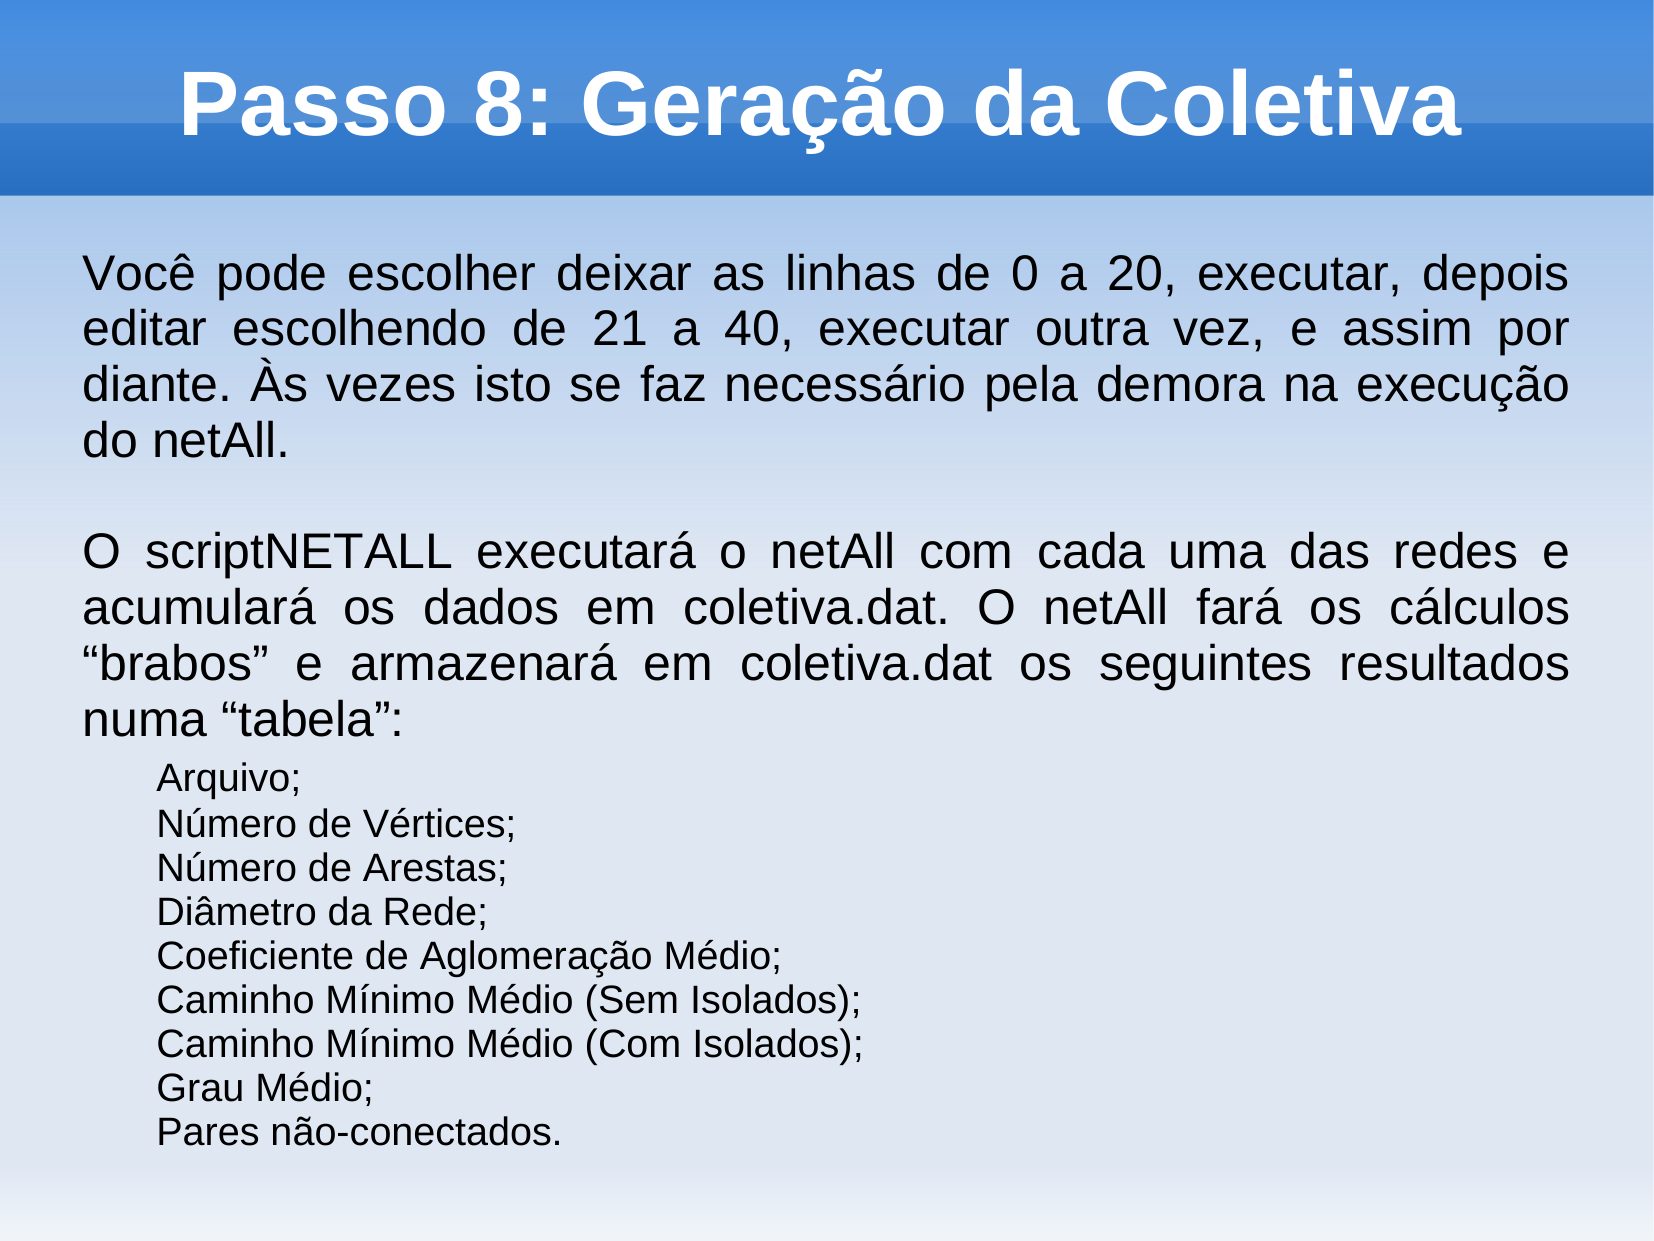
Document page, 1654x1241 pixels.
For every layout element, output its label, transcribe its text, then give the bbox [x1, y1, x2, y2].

title Passo 8: Geração da Coletiva [76, 0, 1565, 208]
picture [0, 0, 1654, 1241]
subtitle Você pode escolher deixar as linhas de 0 a 20, executar, depois editar escolhendo de 21 a 40, executar outra vez, e assim por diante. Às vezes isto se faz necessário pela demora na execução do netAll. O scriptNETALL executará o netAll com cada uma das redes e acumulará os dados em coletiva.dat. O netAll fará os cálculos “brabos” e armazenará em coletiva.dat os seguintes resultados numa “tabela”: Arquivo; Número de Vértices; Número de Arestas; Diâmetro da Rede; Coeficiente de Aglomeração Médio; Caminho Mínimo Médio (Sem Isolados); Caminho Mínimo Médio (Com Isolados); Grau Médio; Pares não-conectados. [82, 244, 1571, 1155]
